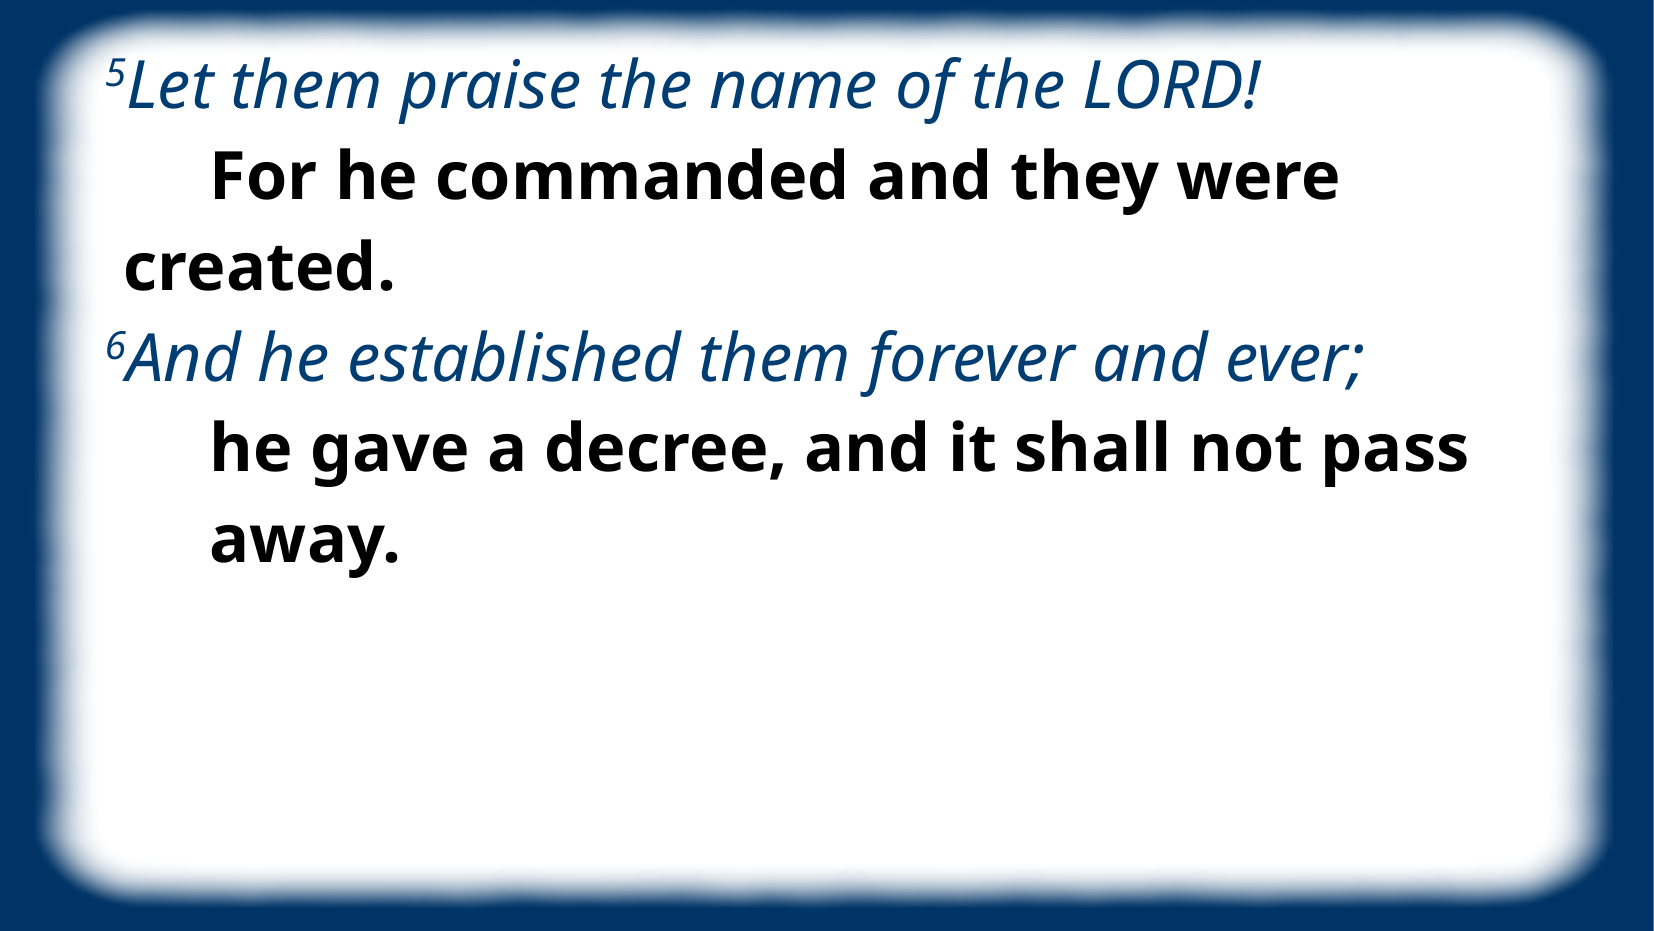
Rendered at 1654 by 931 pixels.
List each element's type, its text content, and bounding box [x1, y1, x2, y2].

picture [0, 0, 1654, 931]
text_box 5Let them praise the name of the LORD! For he commanded and they were created. 6And he established them forever and ever; he gave a decree, and it shall not pass away. [90, 30, 1576, 489]
